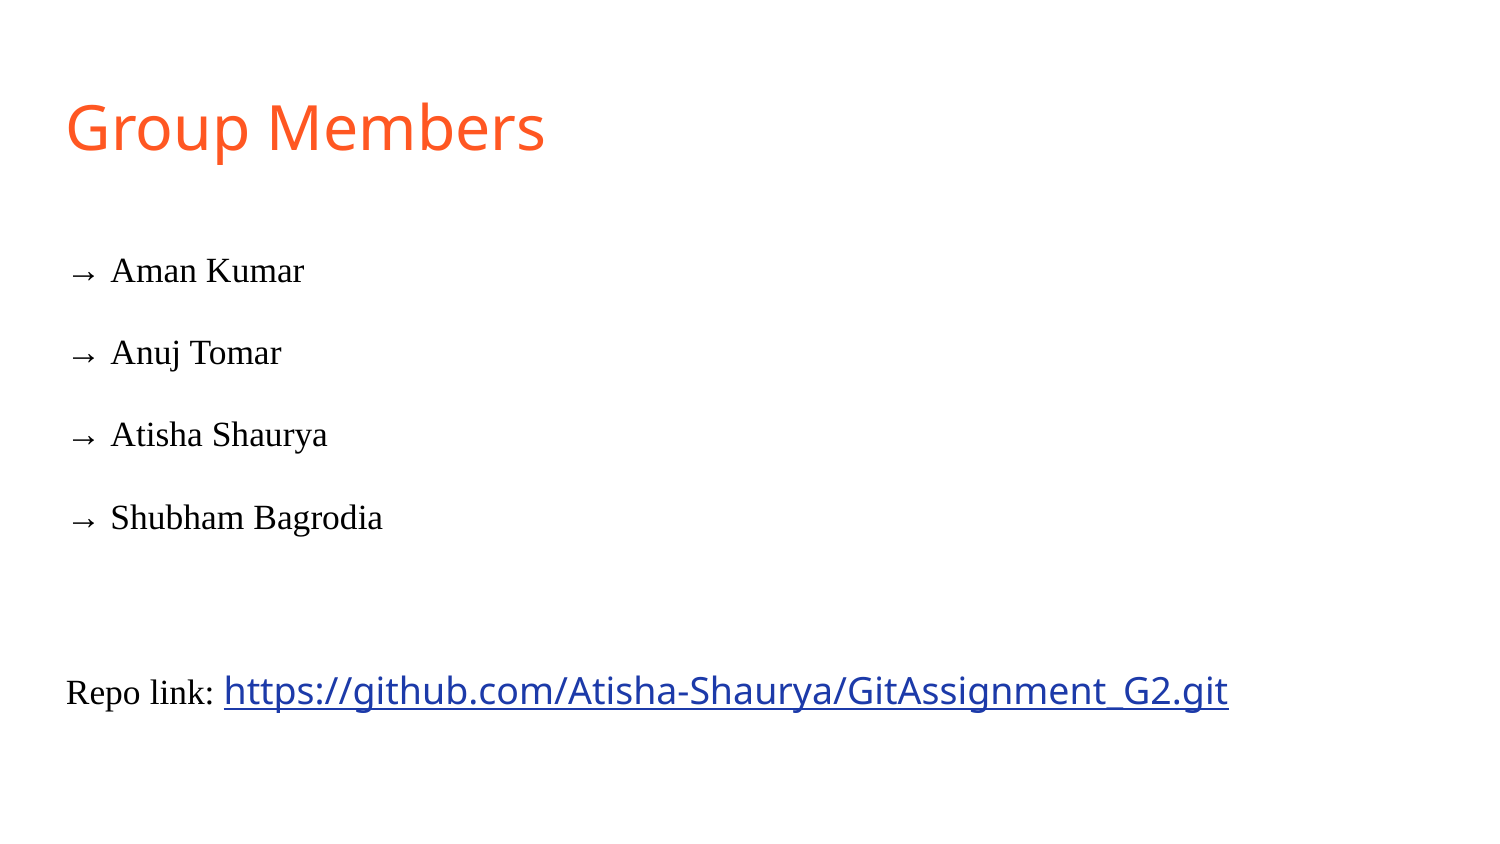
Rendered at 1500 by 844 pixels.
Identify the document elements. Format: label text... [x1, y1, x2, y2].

text_box Group Members [51, 72, 1449, 167]
text_box → Aman Kumar → Anuj Tomar → Atisha Shaurya → Shubham Bagrodia Repo link: https://github.com/Atisha-Shaurya/GitAssignment_G2.git [51, 225, 1449, 750]
